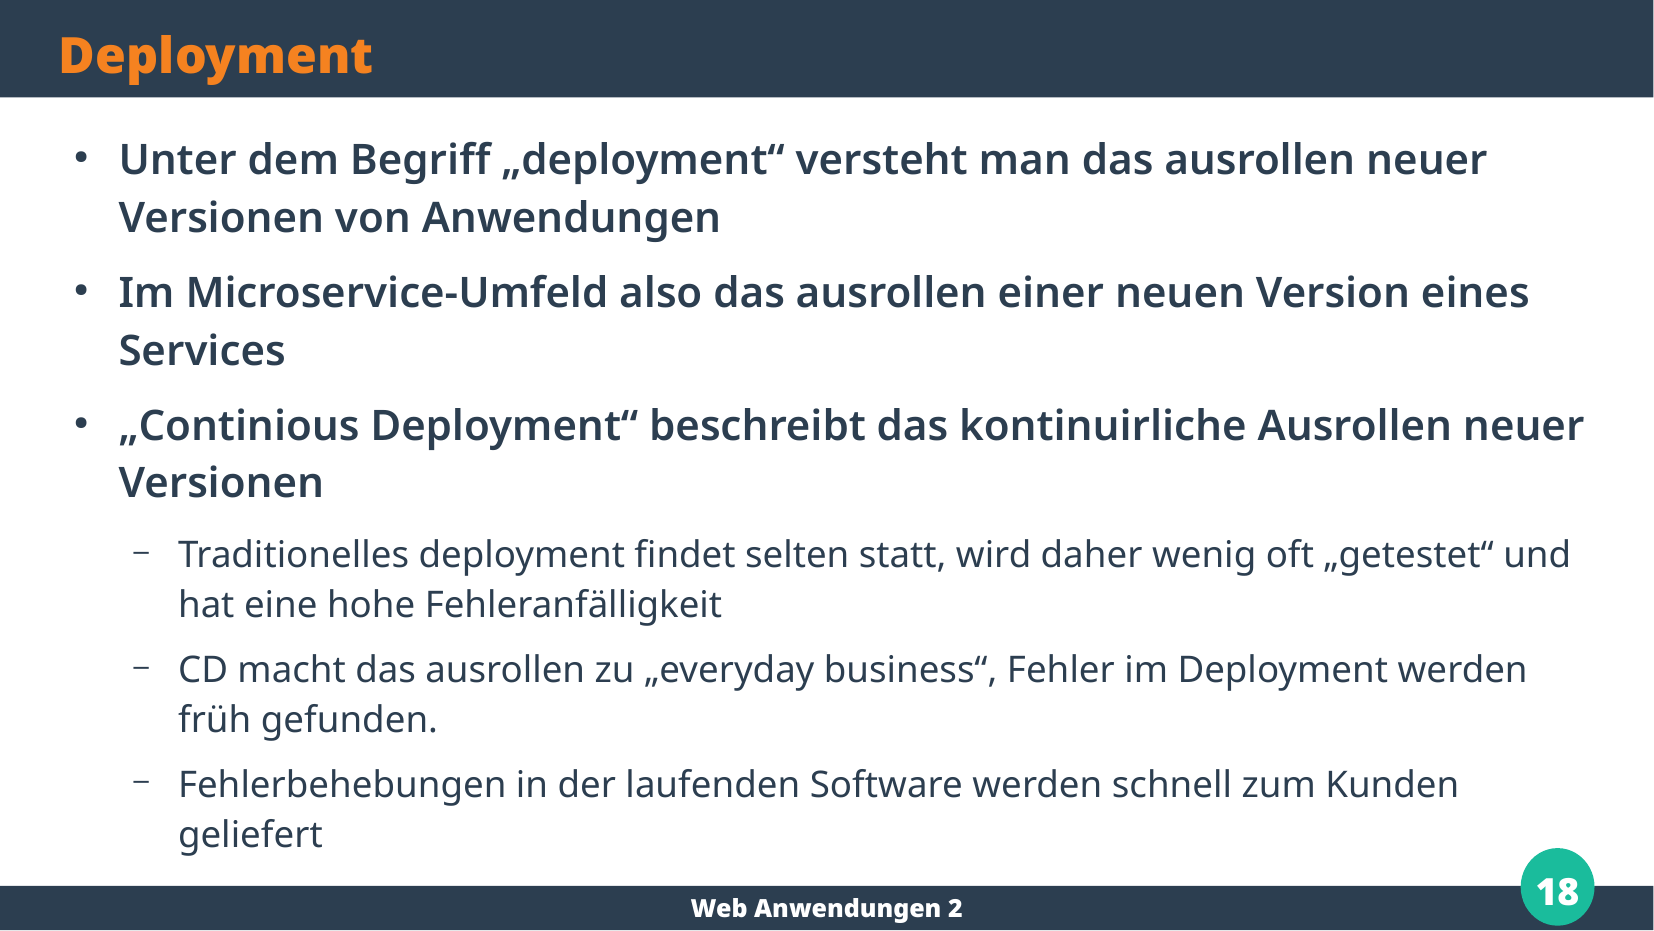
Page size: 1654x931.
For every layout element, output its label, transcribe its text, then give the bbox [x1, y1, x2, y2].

title Deployment [59, 8, 1595, 89]
list Unter dem Begriff „deployment“ versteht man das ausrollen neuer Versionen von Anwendungen Im Microservice-Umfeld also das ausrollen einer neuen Version eines Services „Continious Deployment“ beschreibt das kontinuirliche Ausrollen neuer Versionen Traditionelles deployment findet selten statt, wird daher wenig oft „getestet“ und hat eine hohe Fehleranfälligkeit CD macht das ausrollen zu „everyday business“, Fehler im Deployment werden früh gefunden. Fehlerbehebungen in der laufenden Software werden schnell zum Kunden geliefert [59, 129, 1595, 864]
